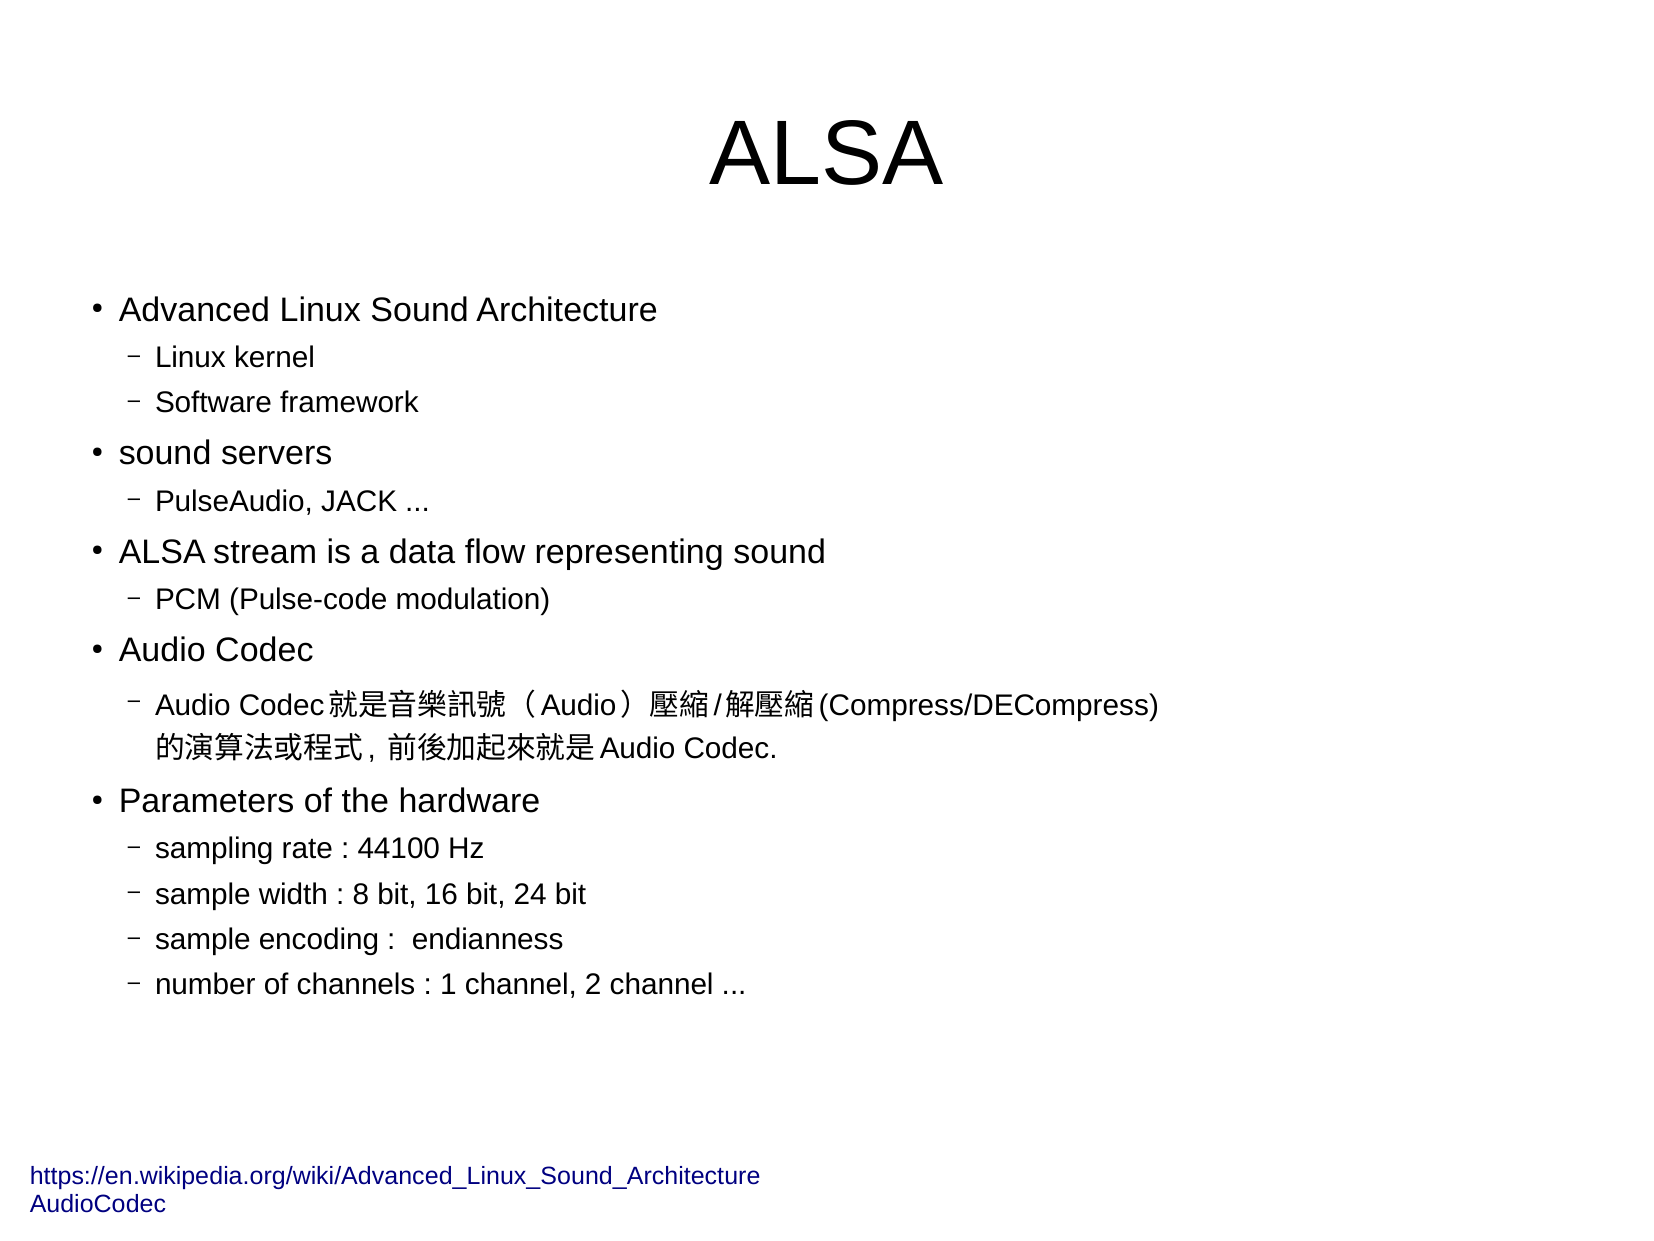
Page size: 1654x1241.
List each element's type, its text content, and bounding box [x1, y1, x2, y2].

title ALSA [82, 49, 1571, 257]
list Advanced Linux Sound Architecture Linux kernel Software framework sound servers PulseAudio, JACK ... ALSA stream is a data flow representing sound PCM (Pulse-code modulation) Audio Codec Audio Codec就是音樂訊號（Audio）壓縮/解壓縮(Compress/DECompress) 的演算法或程式, 前後加起來就是Audio Codec. Parameters of the hardware sampling rate : 44100 Hz sample width : 8 bit, 16 bit, 24 bit sample encoding : endianness number of channels : 1 channel, 2 channel ... [82, 290, 1571, 1010]
text_box https://en.wikipedia.org/wiki/Advanced_Linux_Sound_Architecture AudioCodec [15, 1154, 1137, 1230]
